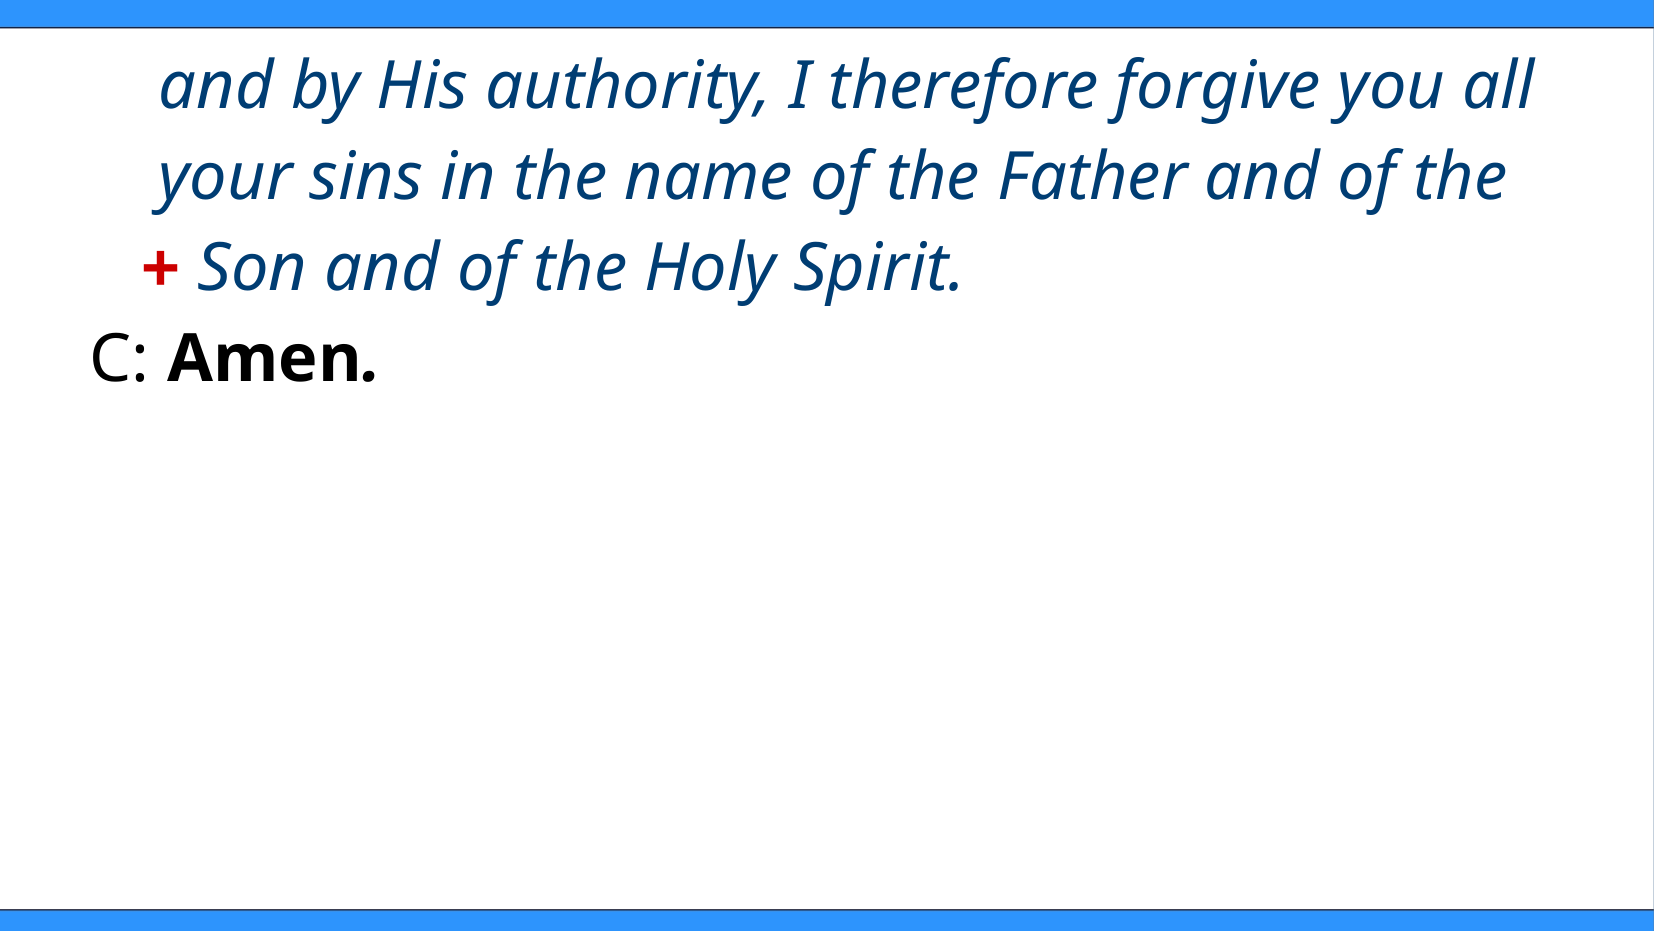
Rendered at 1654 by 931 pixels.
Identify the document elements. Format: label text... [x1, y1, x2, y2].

text_box and by His authority, I therefore forgive you all your sins in the name of the Father and of the + Son and of the Holy Spirit. C: Amen. [75, 30, 1591, 489]
picture [0, 0, 1654, 931]
